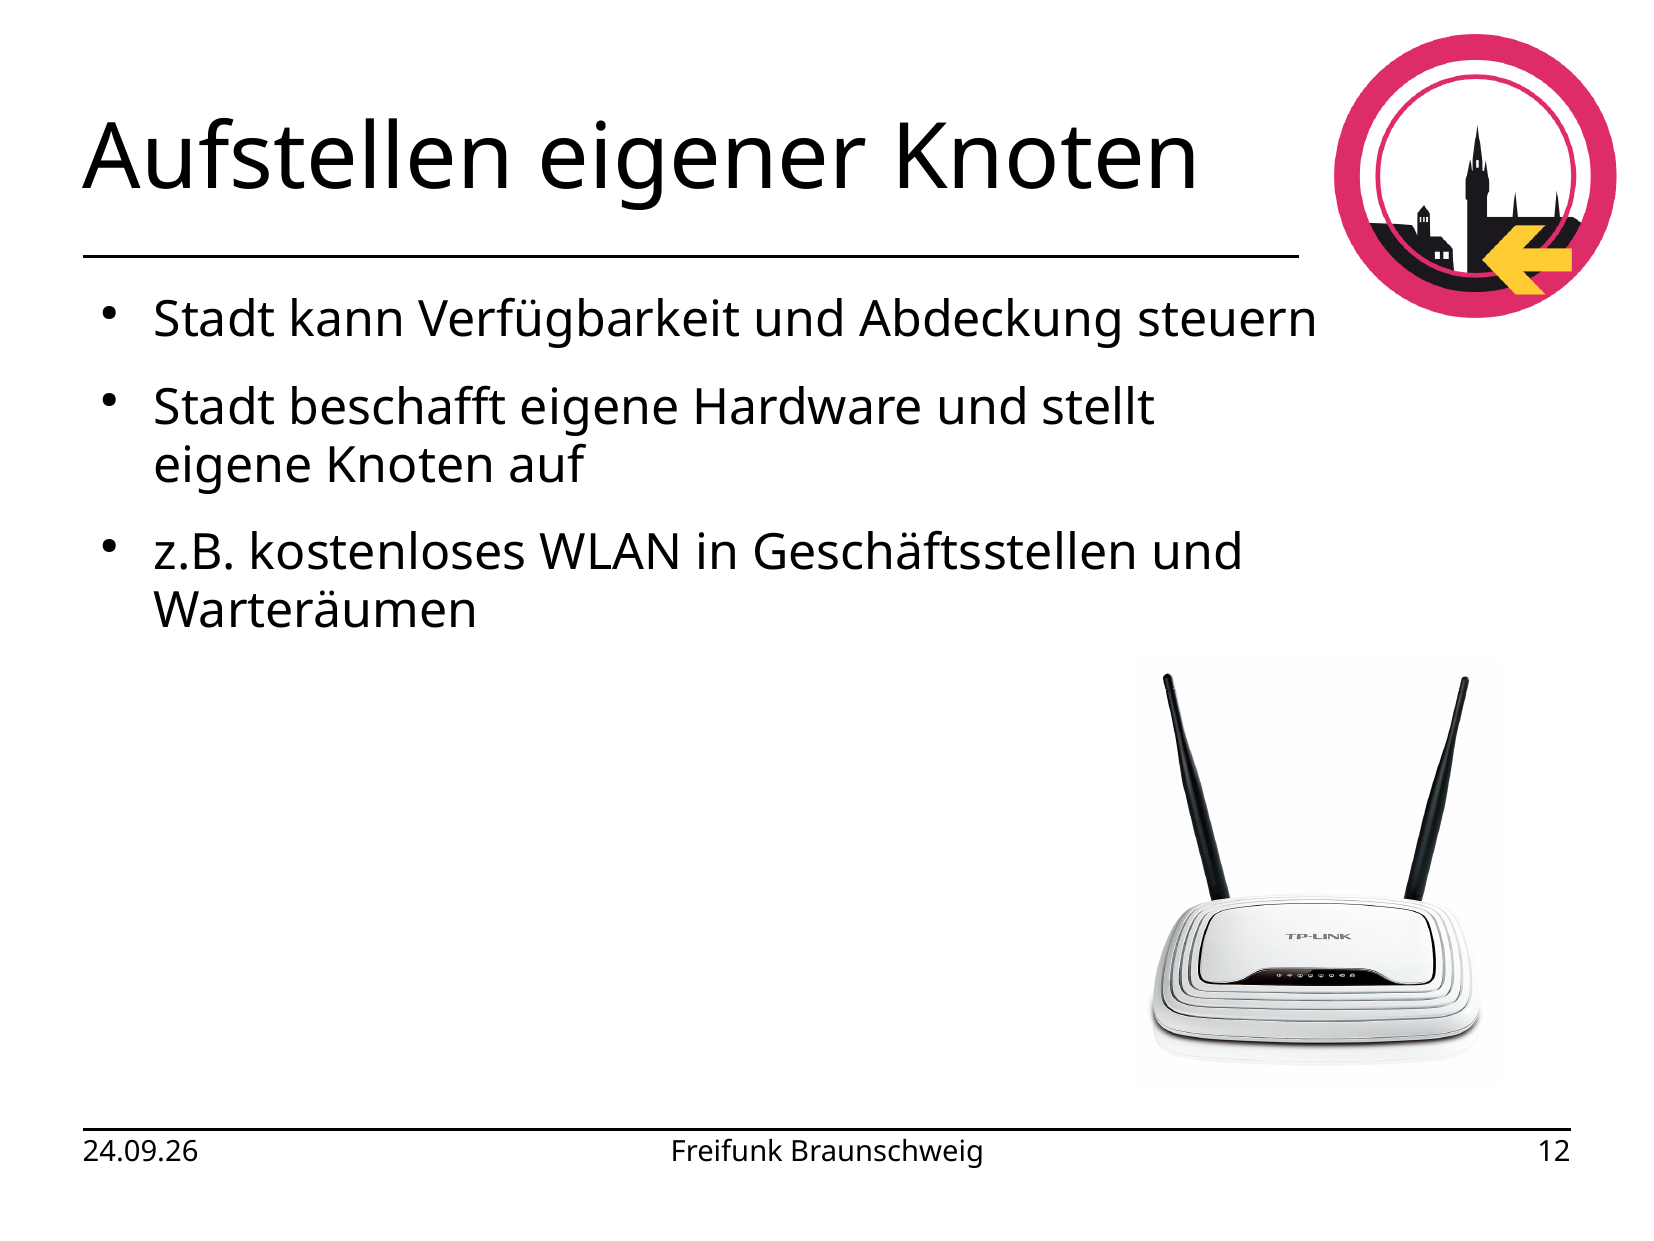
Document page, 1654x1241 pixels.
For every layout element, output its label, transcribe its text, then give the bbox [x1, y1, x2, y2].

list Stadt kann Verfügbarkeit und Abdeckung steuern Stadt beschafft eigene Hardware und stellt eigene Knoten auf z.B. kostenloses WLAN in Geschäftsstellen und Warteräumen [82, 290, 1538, 1010]
title Aufstellen eigener Knoten [82, 49, 1300, 257]
picture [1133, 658, 1501, 1087]
picture [1331, 32, 1619, 319]
